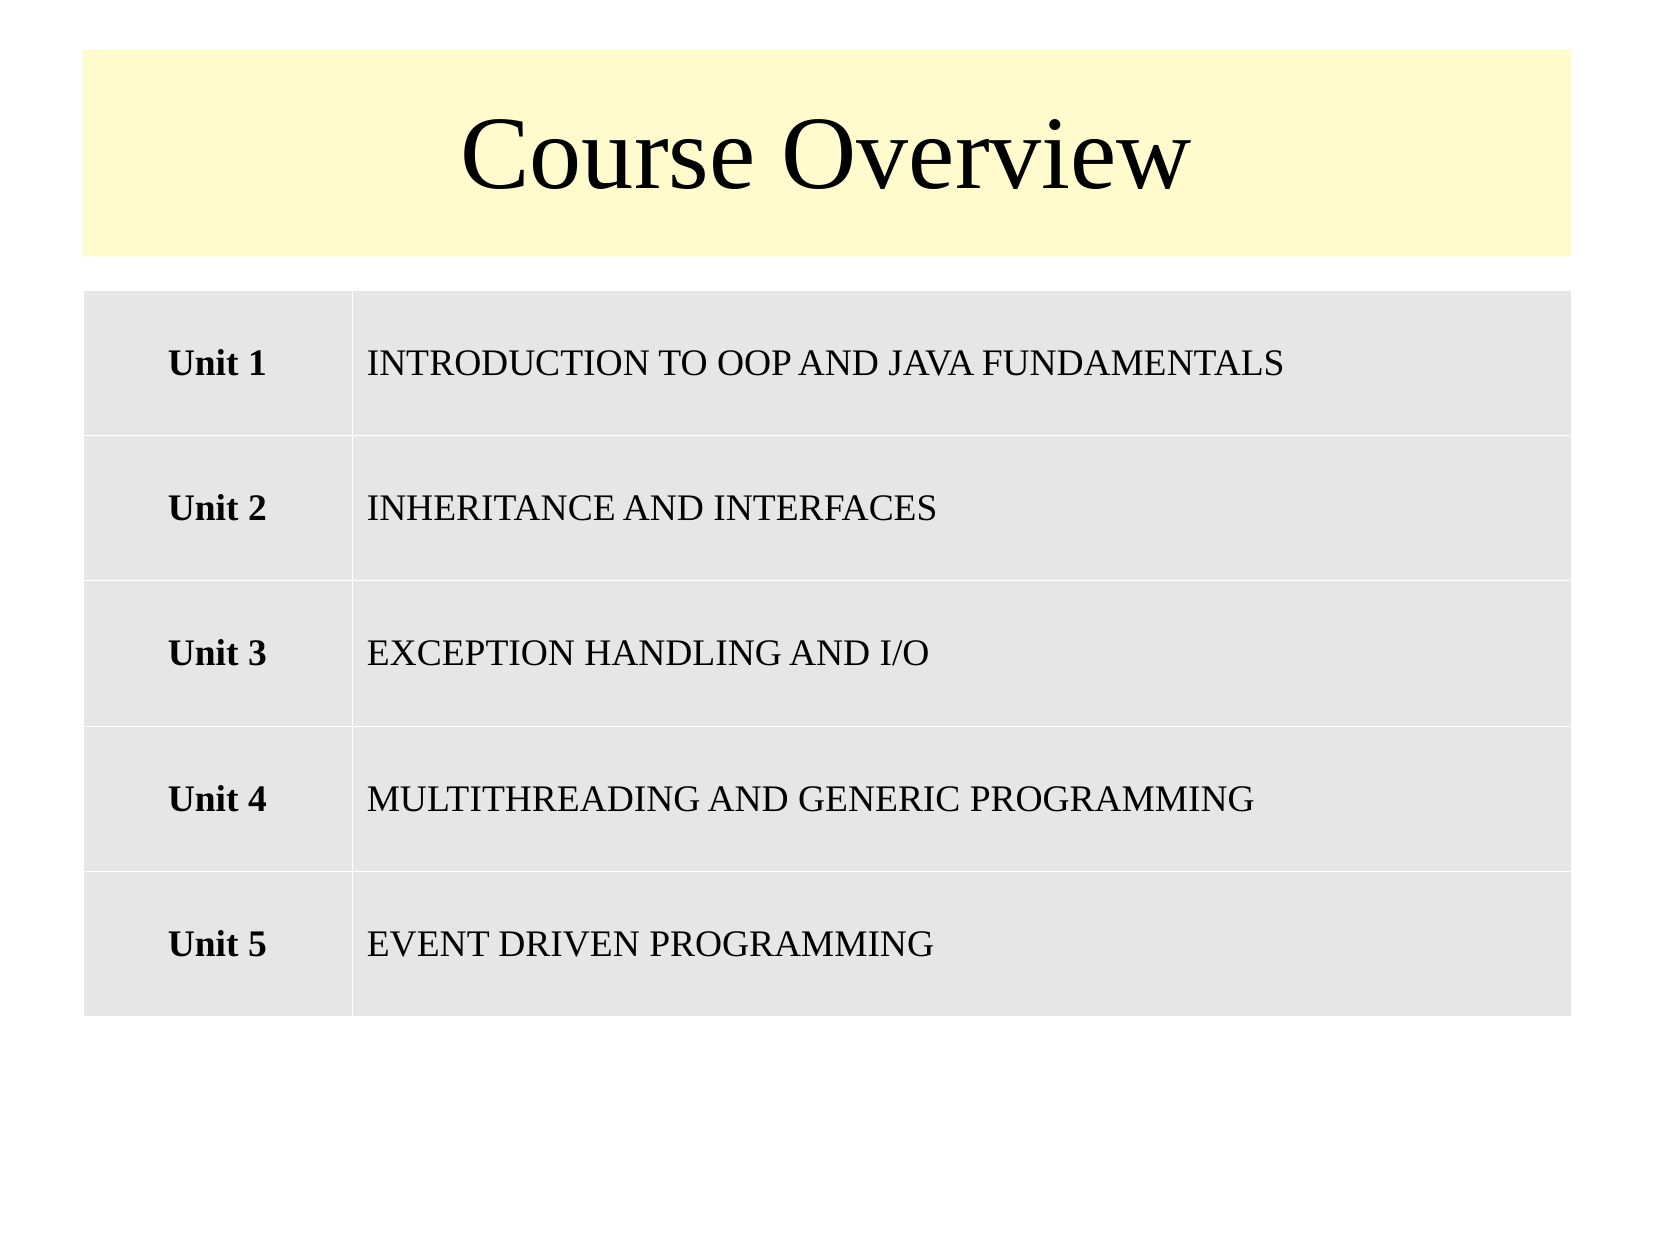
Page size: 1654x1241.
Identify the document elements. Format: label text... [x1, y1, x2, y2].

table_cell Unit 5 [84, 872, 352, 1016]
title Course Overview [82, 49, 1571, 257]
table_cell EVENT DRIVEN PROGRAMMING [353, 872, 1571, 1016]
table_header Unit 1 [84, 291, 352, 435]
table_cell Unit 3 [84, 581, 352, 726]
table_cell INHERITANCE AND INTERFACES [353, 436, 1571, 580]
table_cell Unit 4 [84, 727, 352, 871]
table_cell Unit 2 [84, 436, 352, 580]
table_cell EXCEPTION HANDLING AND I/O [353, 581, 1571, 726]
table_header INTRODUCTION TO OOP AND JAVA FUNDAMENTALS [353, 291, 1571, 435]
table_cell MULTITHREADING AND GENERIC PROGRAMMING [353, 727, 1571, 871]
